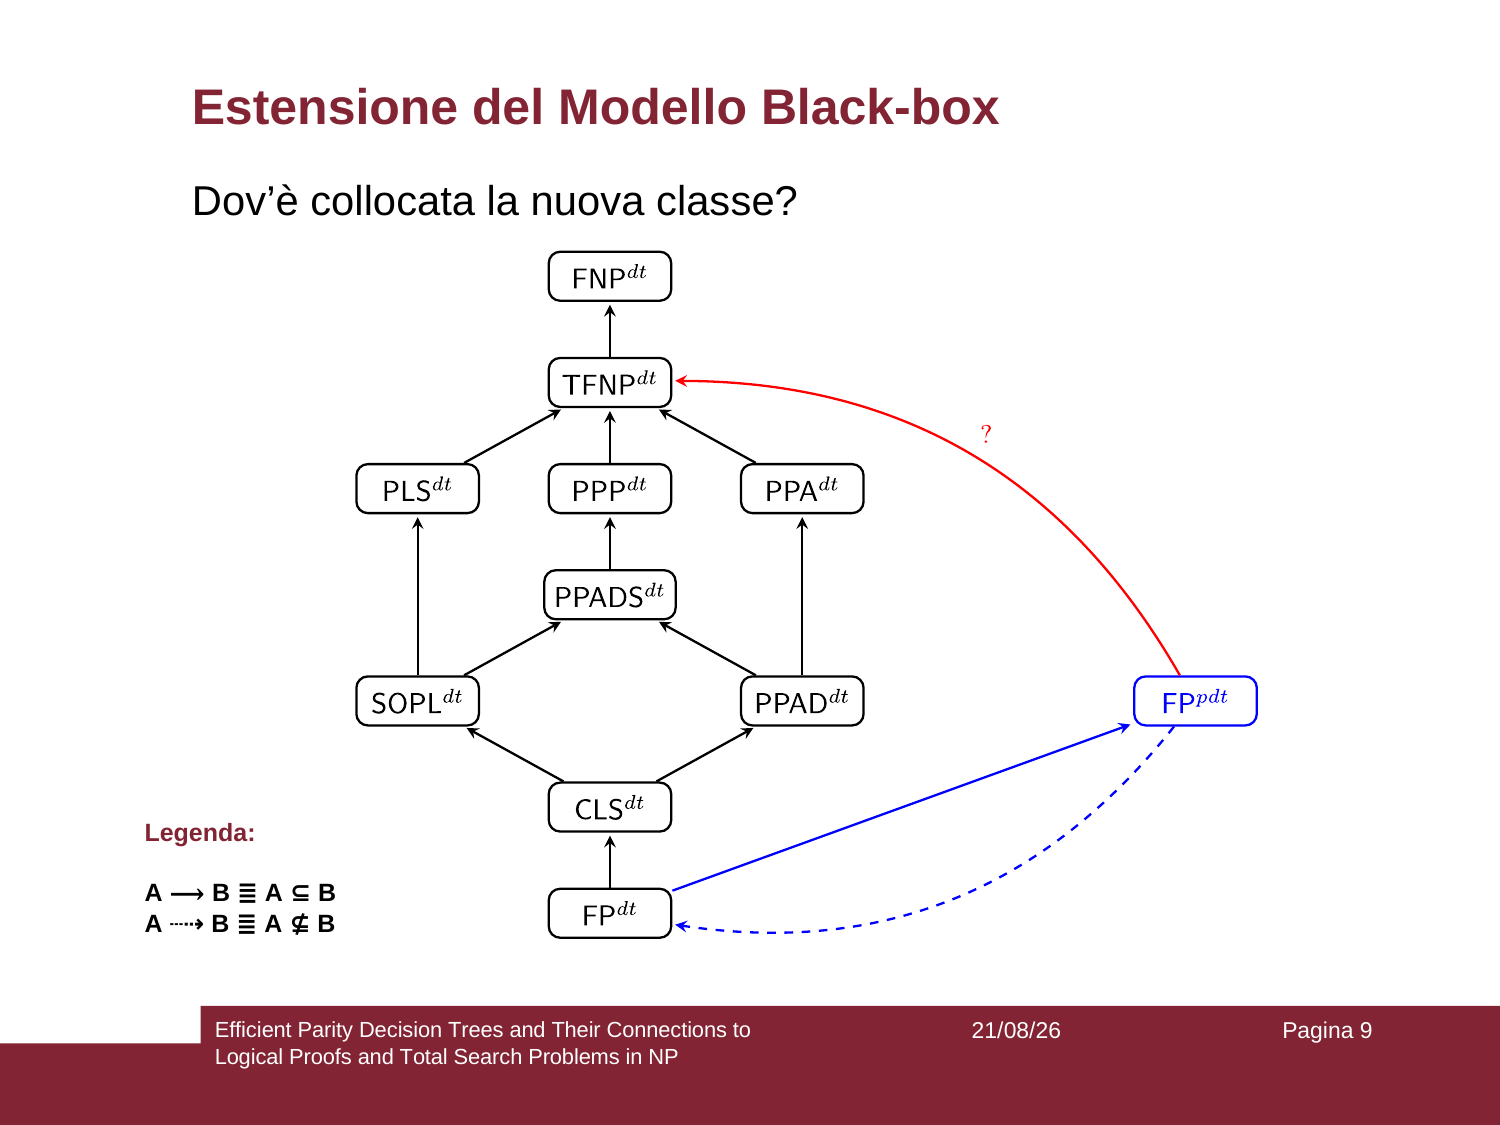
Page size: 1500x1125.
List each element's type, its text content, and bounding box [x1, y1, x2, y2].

text_box Dov’è collocata la nuova classe? [177, 165, 1392, 232]
text_box Efficient Parity Decision Trees and Their Connections to Logical Proofs and Total Search Problems in NP [200, 1008, 768, 1084]
text_box Legenda: A ⟶ B ≣ A ⊆ B A ┄⇢ B ≣ A ⊈ B [129, 809, 455, 945]
picture [355, 250, 1258, 957]
text_box 24/10/24 [860, 1008, 1173, 1084]
text_box Pagina <number> [1173, 1008, 1388, 1084]
text_box Estensione del Modello Black-box [177, 66, 1394, 151]
